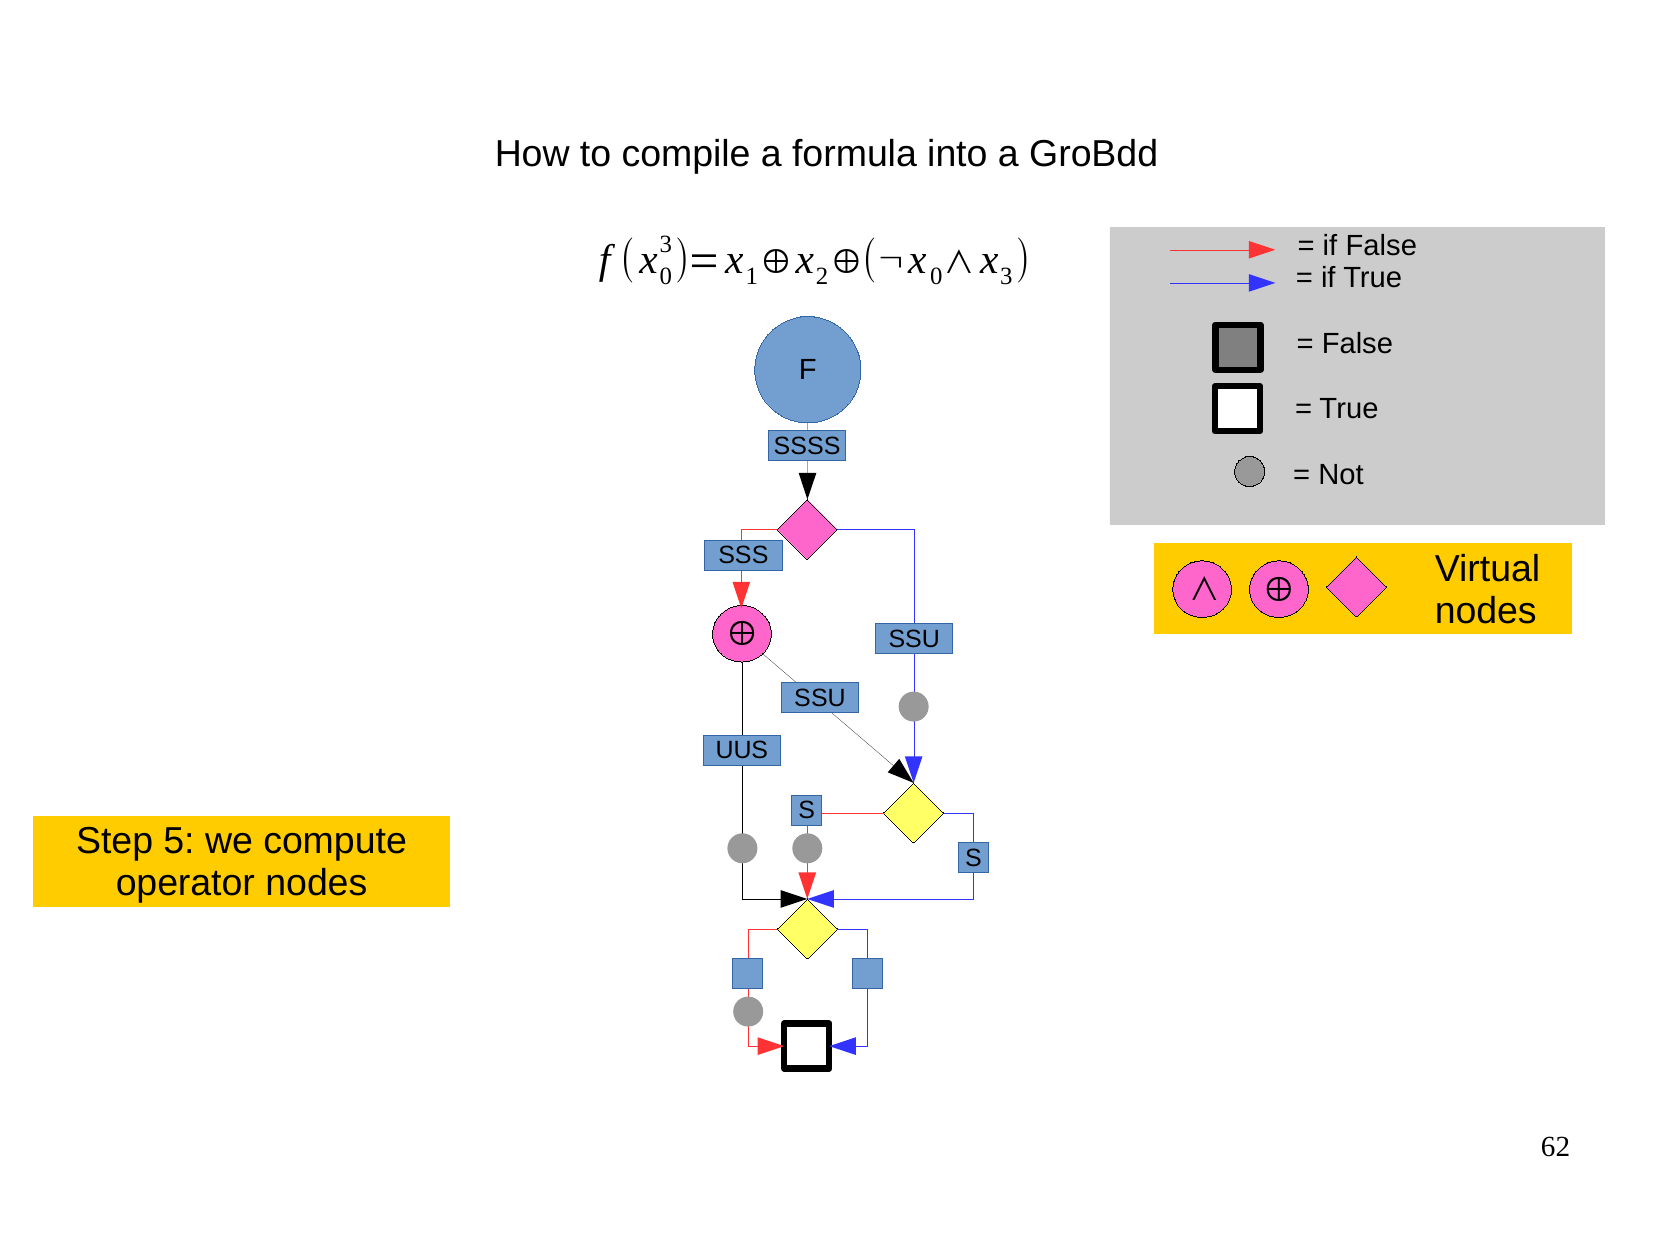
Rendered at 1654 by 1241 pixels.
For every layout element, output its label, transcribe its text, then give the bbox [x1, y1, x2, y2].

text_box [1215, 324, 1261, 370]
text_box [1154, 543, 1420, 634]
text_box Virtual nodes [1420, 540, 1571, 639]
text_box = if False = if True = False = True = Not [1109, 227, 1605, 525]
text_box S [958, 842, 989, 873]
chart [1254, 563, 1302, 610]
text_box SSU [875, 623, 953, 654]
chart [717, 608, 765, 655]
text_box [712, 618, 717, 649]
text_box [784, 1023, 830, 1069]
text_box [732, 958, 763, 989]
text_box [722, 655, 762, 663]
chart [1181, 563, 1229, 610]
text_box [1215, 386, 1261, 432]
text_box [792, 833, 823, 864]
text_box [883, 783, 944, 843]
text_box [733, 996, 764, 1027]
text_box SSU [781, 682, 859, 713]
text_box S [791, 795, 822, 826]
text_box [852, 958, 883, 989]
text_box Step 5: we compute operator nodes [33, 816, 450, 907]
text_box [777, 499, 837, 560]
text_box [1234, 456, 1265, 487]
text_box [898, 691, 929, 722]
title How to compile a formula into a GroBdd [82, 49, 1571, 257]
text_box SSS [704, 540, 783, 571]
text_box [727, 833, 758, 864]
text_box SSSS [768, 430, 846, 461]
text_box [765, 616, 772, 652]
text_box UUS [703, 735, 781, 766]
text_box [777, 900, 838, 959]
chart [590, 257, 1036, 289]
text_box F [754, 316, 861, 423]
